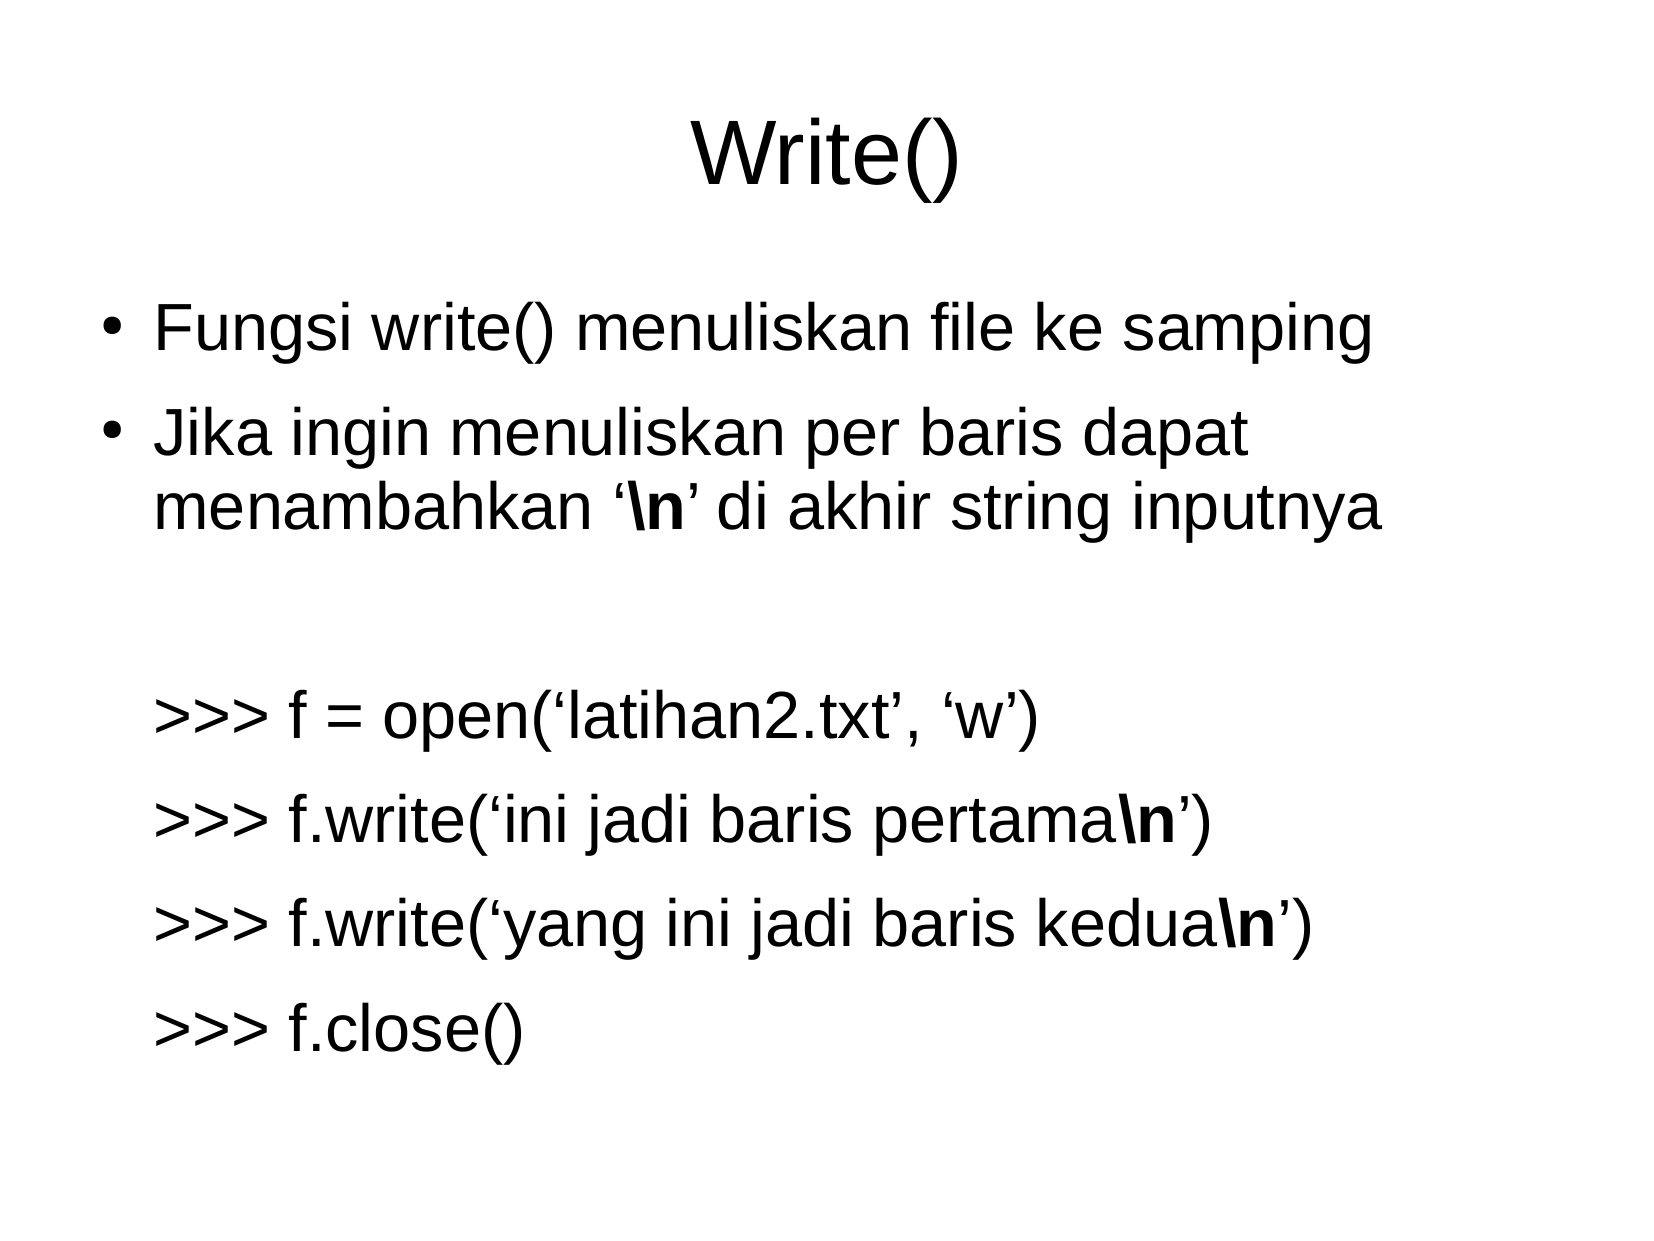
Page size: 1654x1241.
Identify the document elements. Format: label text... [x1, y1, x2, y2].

title Write() [82, 49, 1571, 257]
list Fungsi write() menuliskan file ke samping Jika ingin menuliskan per baris dapat menambahkan ‘\n’ di akhir string inputnya >>> f = open(‘latihan2.txt’, ‘w’) >>> f.write(‘ini jadi baris pertama\n’) >>> f.write(‘yang ini jadi baris kedua\n’) >>> f.close() [82, 290, 1571, 1096]
